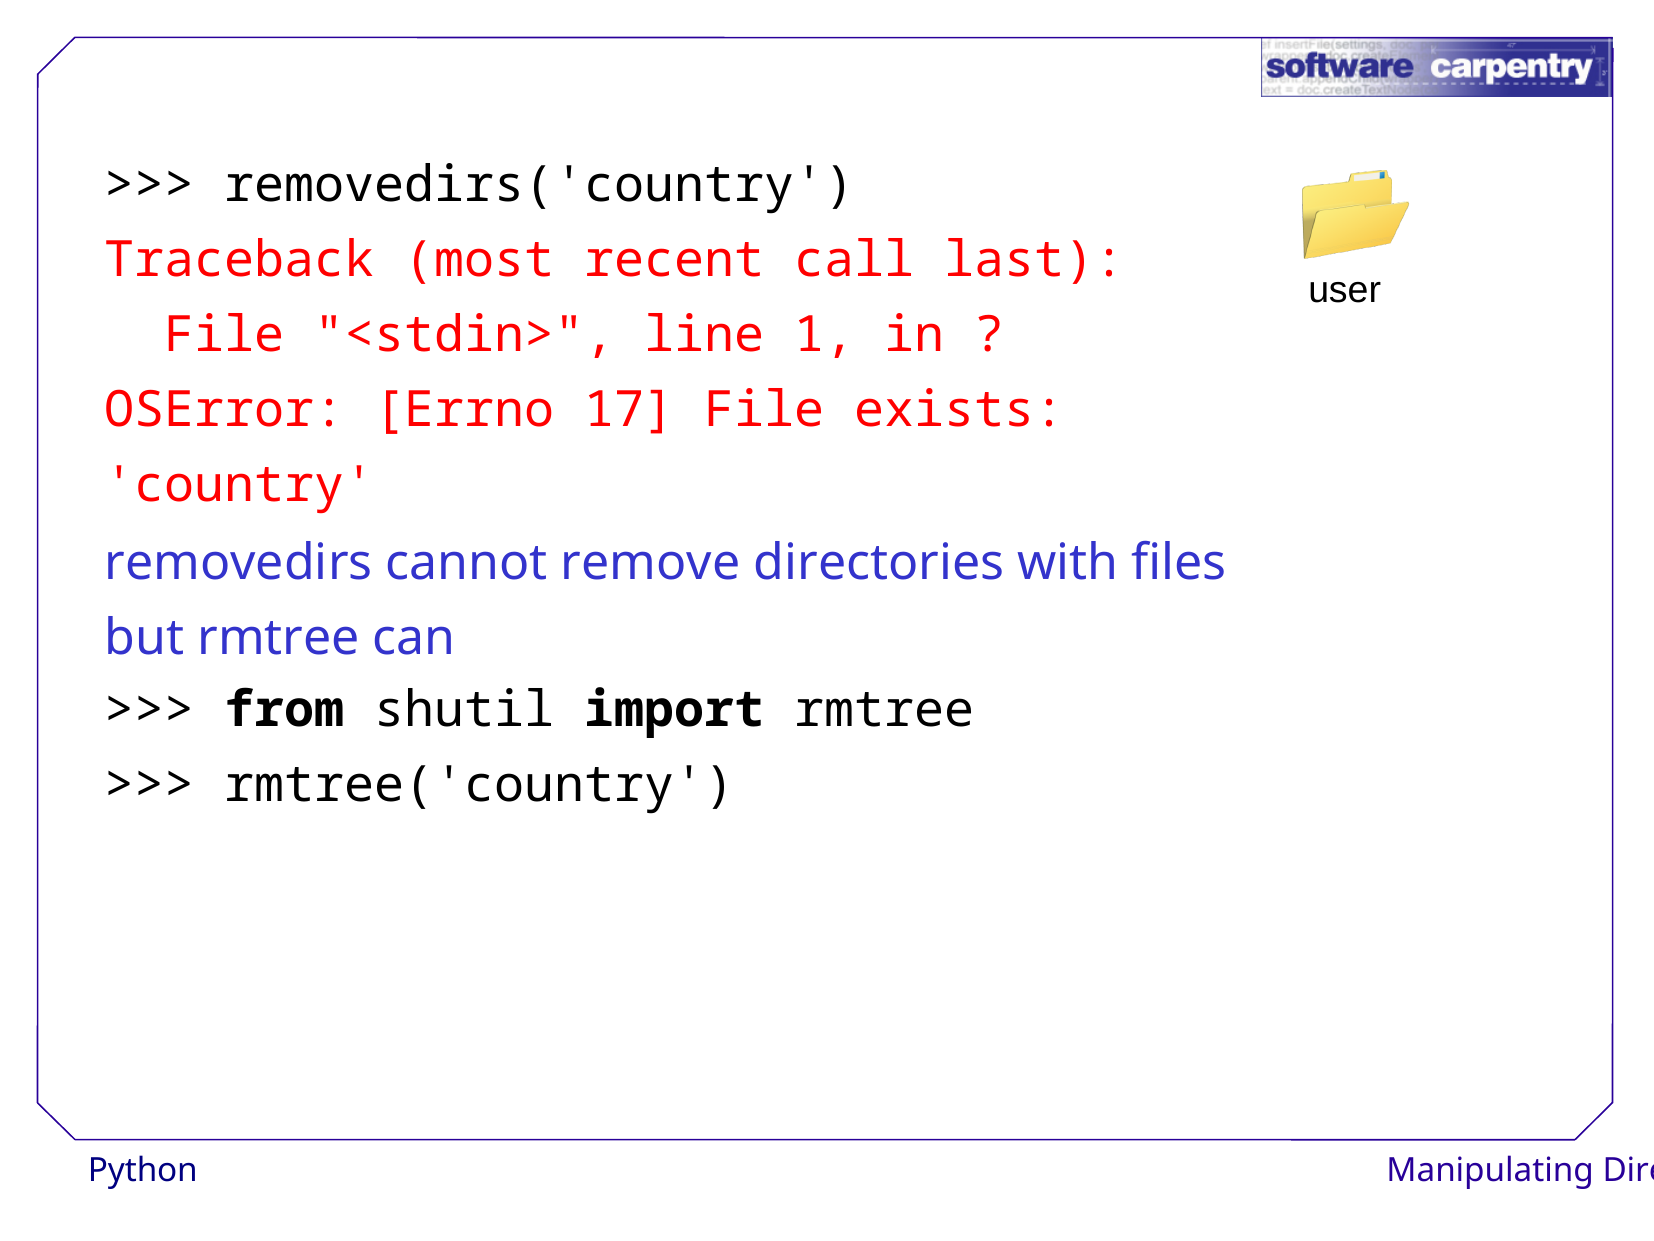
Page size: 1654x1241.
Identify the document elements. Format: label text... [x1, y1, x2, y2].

picture [1261, 39, 1613, 97]
text_box removedirs cannot remove directories with files but rmtree can [89, 506, 809, 602]
text_box user [1293, 261, 1396, 319]
text_box >>> removedirs('country') Traceback (most recent call last): File "<stdin>", line 1, in ? OSError: [Errno 17] File exists: 'country' >>> from shutil import rmtree >>> rmtree('country') [89, 128, 1512, 1037]
picture [1298, 156, 1413, 273]
